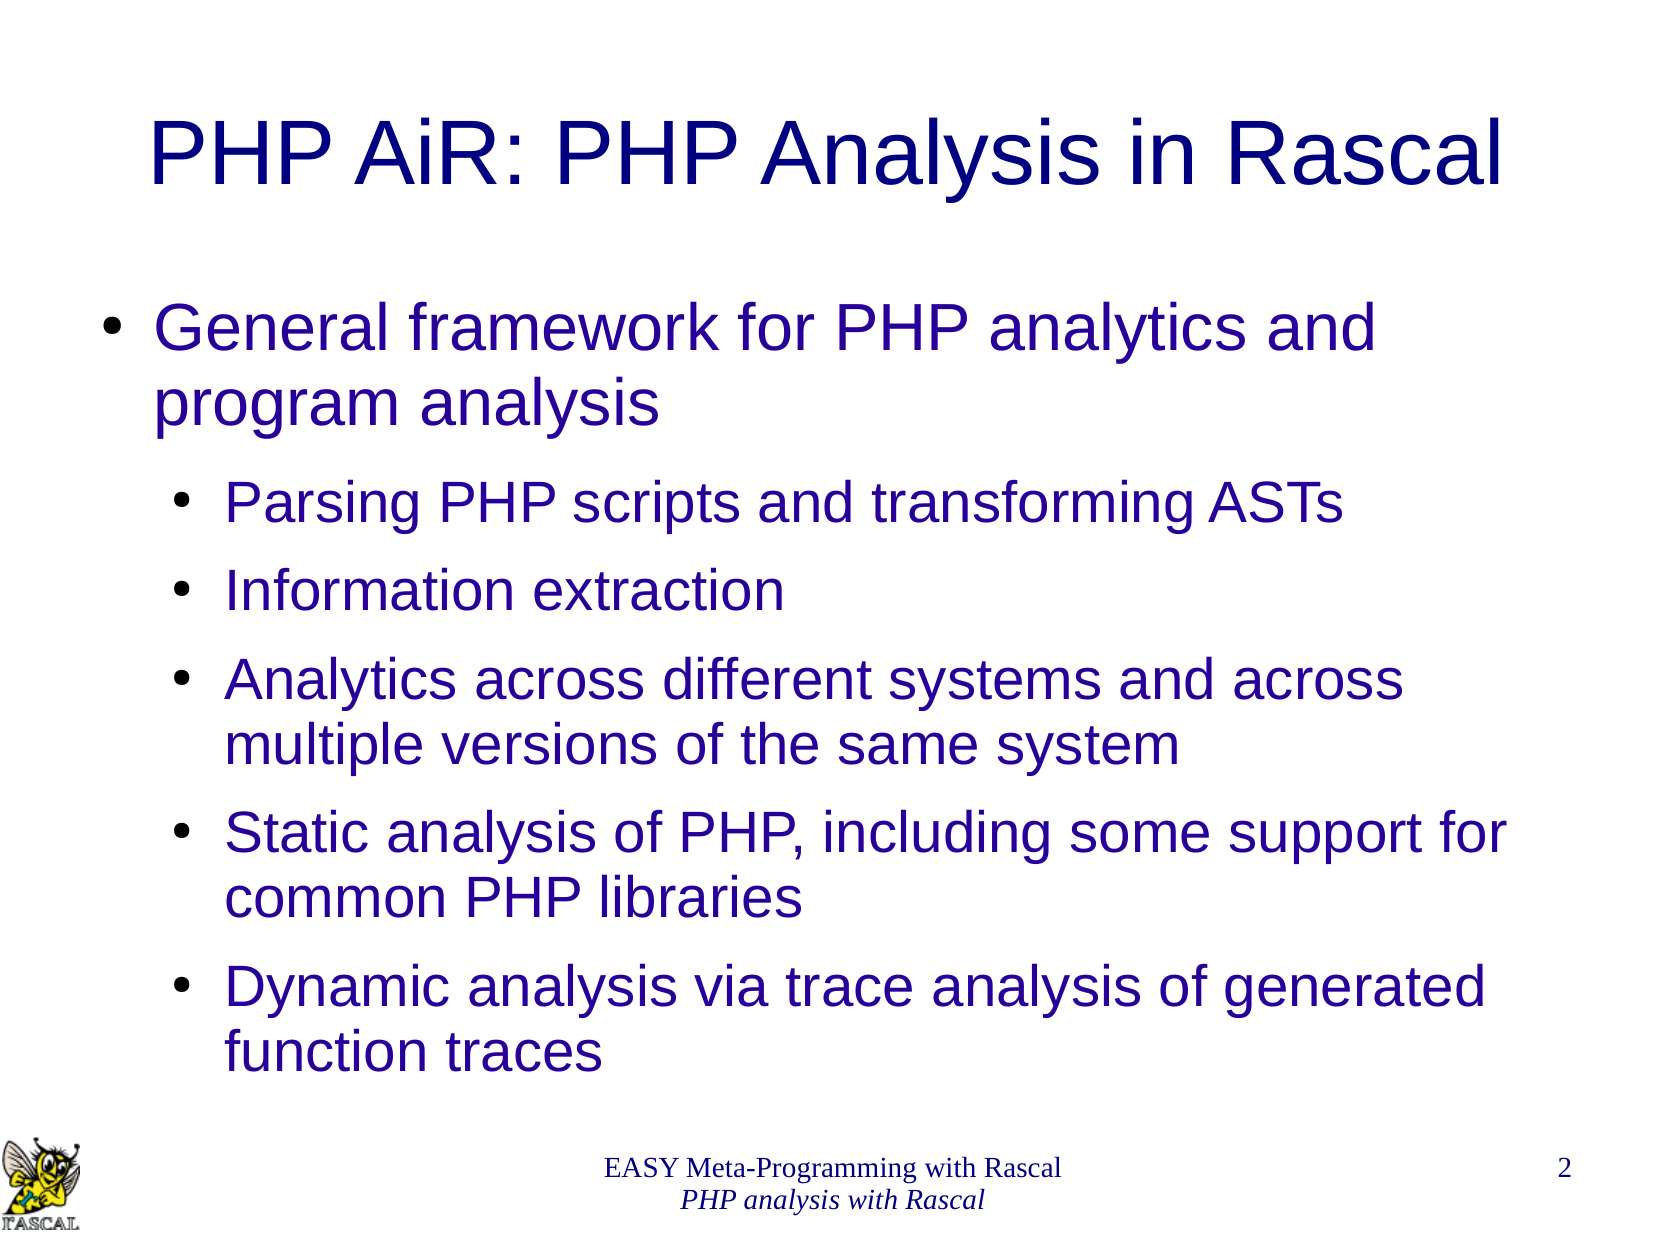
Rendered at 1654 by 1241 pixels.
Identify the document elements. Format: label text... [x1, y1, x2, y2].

picture [1, 1137, 80, 1230]
list General framework for PHP analytics and program analysis Parsing PHP scripts and transforming ASTs Information extraction Analytics across different systems and across multiple versions of the same system Static analysis of PHP, including some support for common PHP libraries Dynamic analysis via trace analysis of generated function traces [82, 290, 1571, 1010]
title PHP AiR: PHP Analysis in Rascal [82, 49, 1571, 257]
